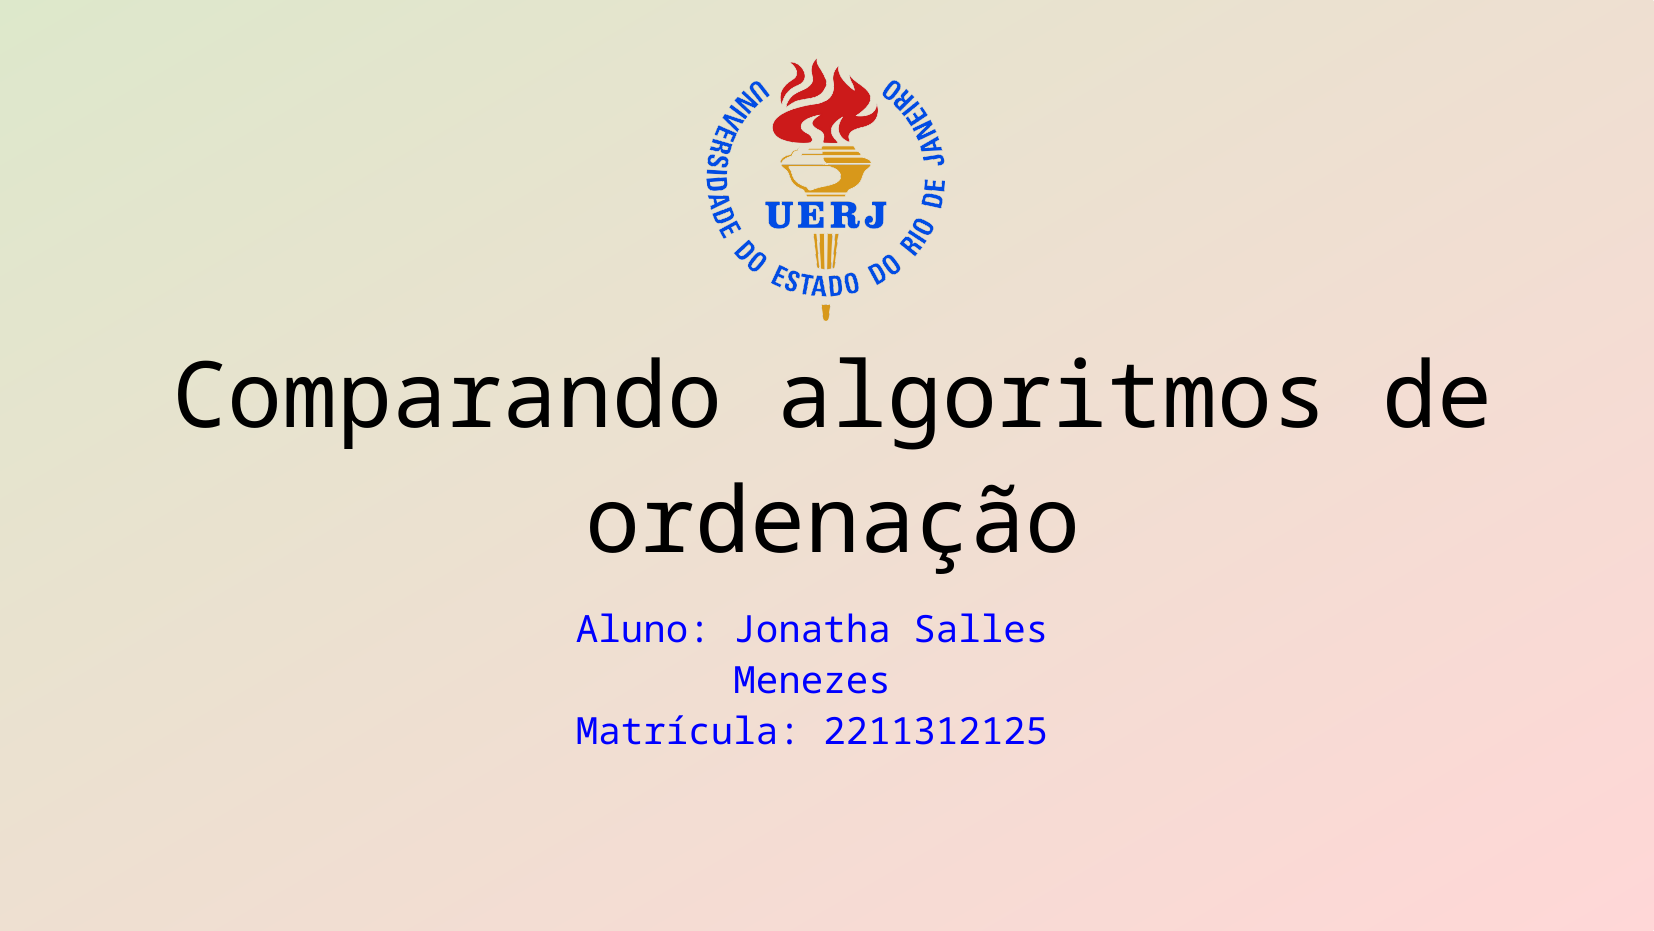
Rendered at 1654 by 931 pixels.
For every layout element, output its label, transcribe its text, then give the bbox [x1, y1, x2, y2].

text_box Aluno: Jonatha Salles Menezes Matrícula: 2211312125 [472, 620, 1152, 739]
picture [706, 58, 945, 321]
title Comparando algoritmos de ordenação [88, 348, 1577, 562]
